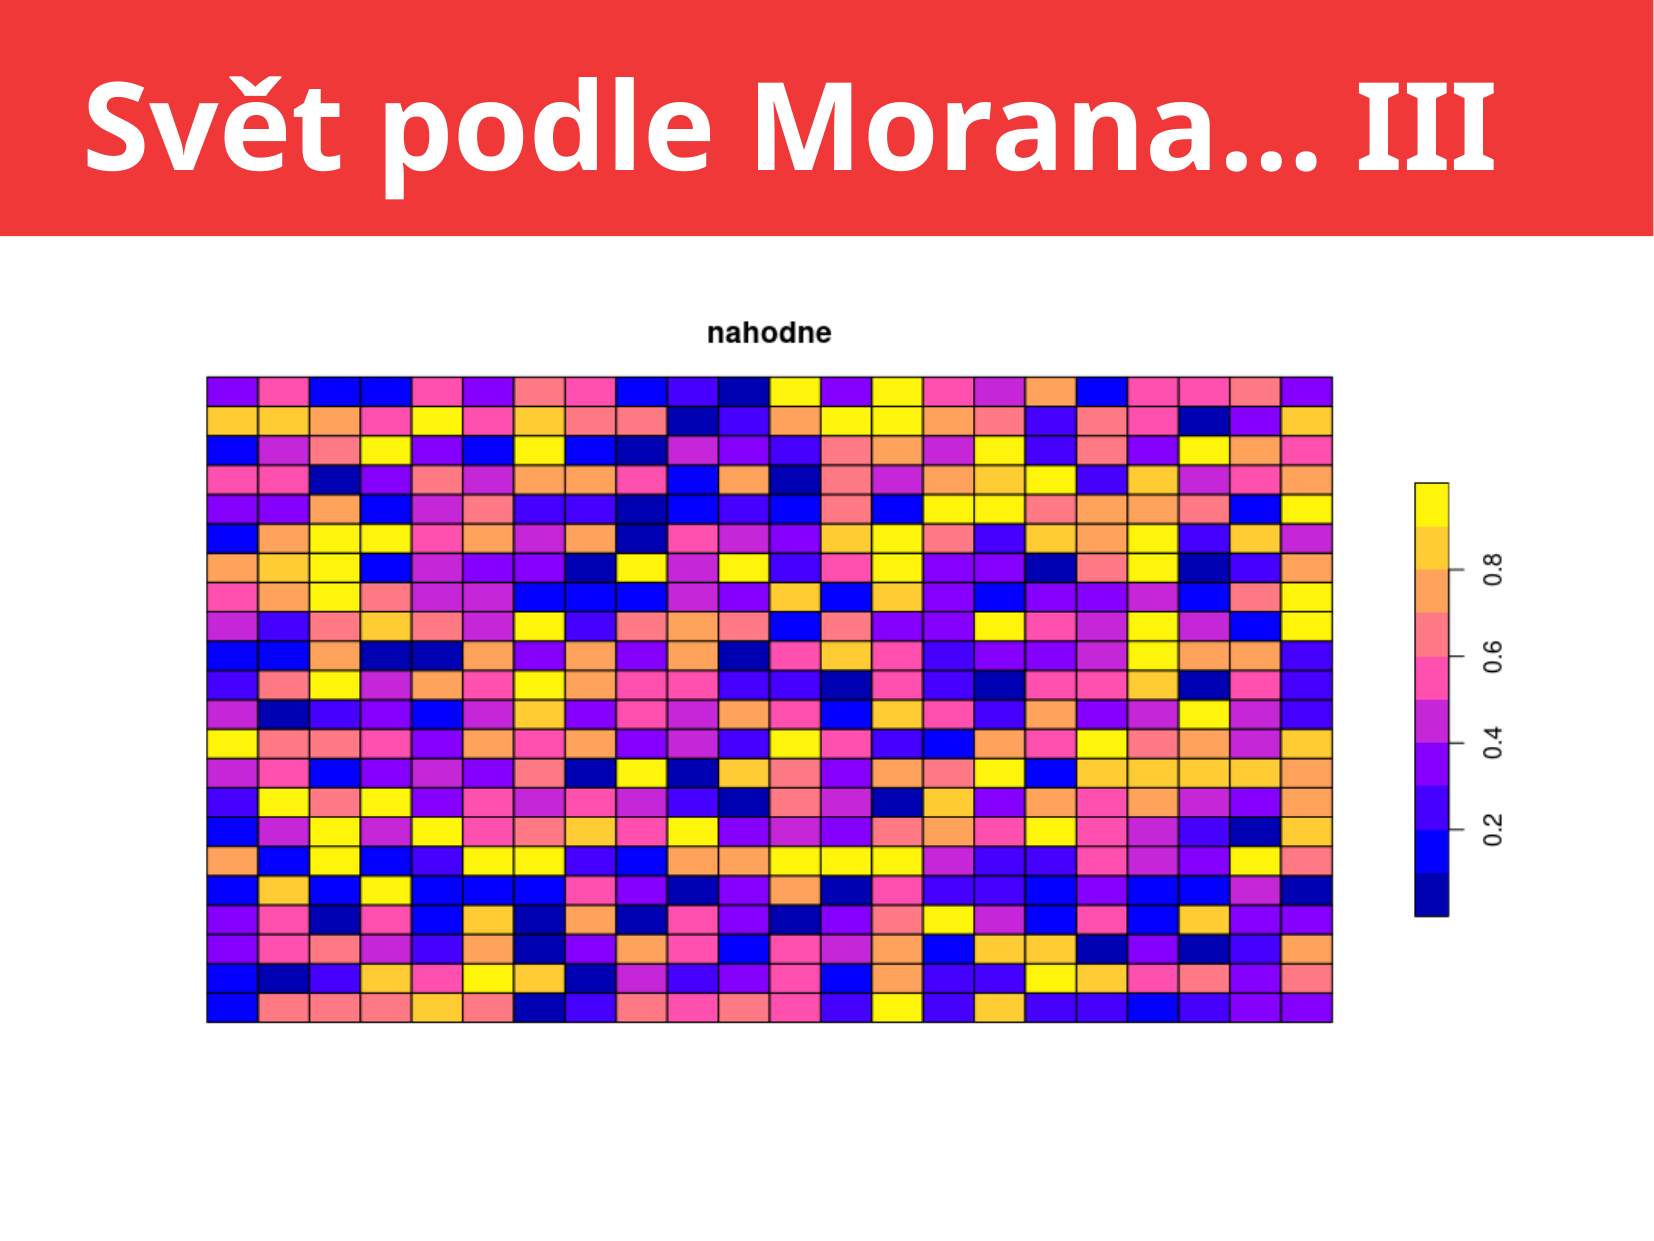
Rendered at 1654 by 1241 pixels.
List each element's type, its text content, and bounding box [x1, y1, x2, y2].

title Svět podle Morana… III [82, 19, 1571, 227]
picture [133, 314, 1511, 1080]
